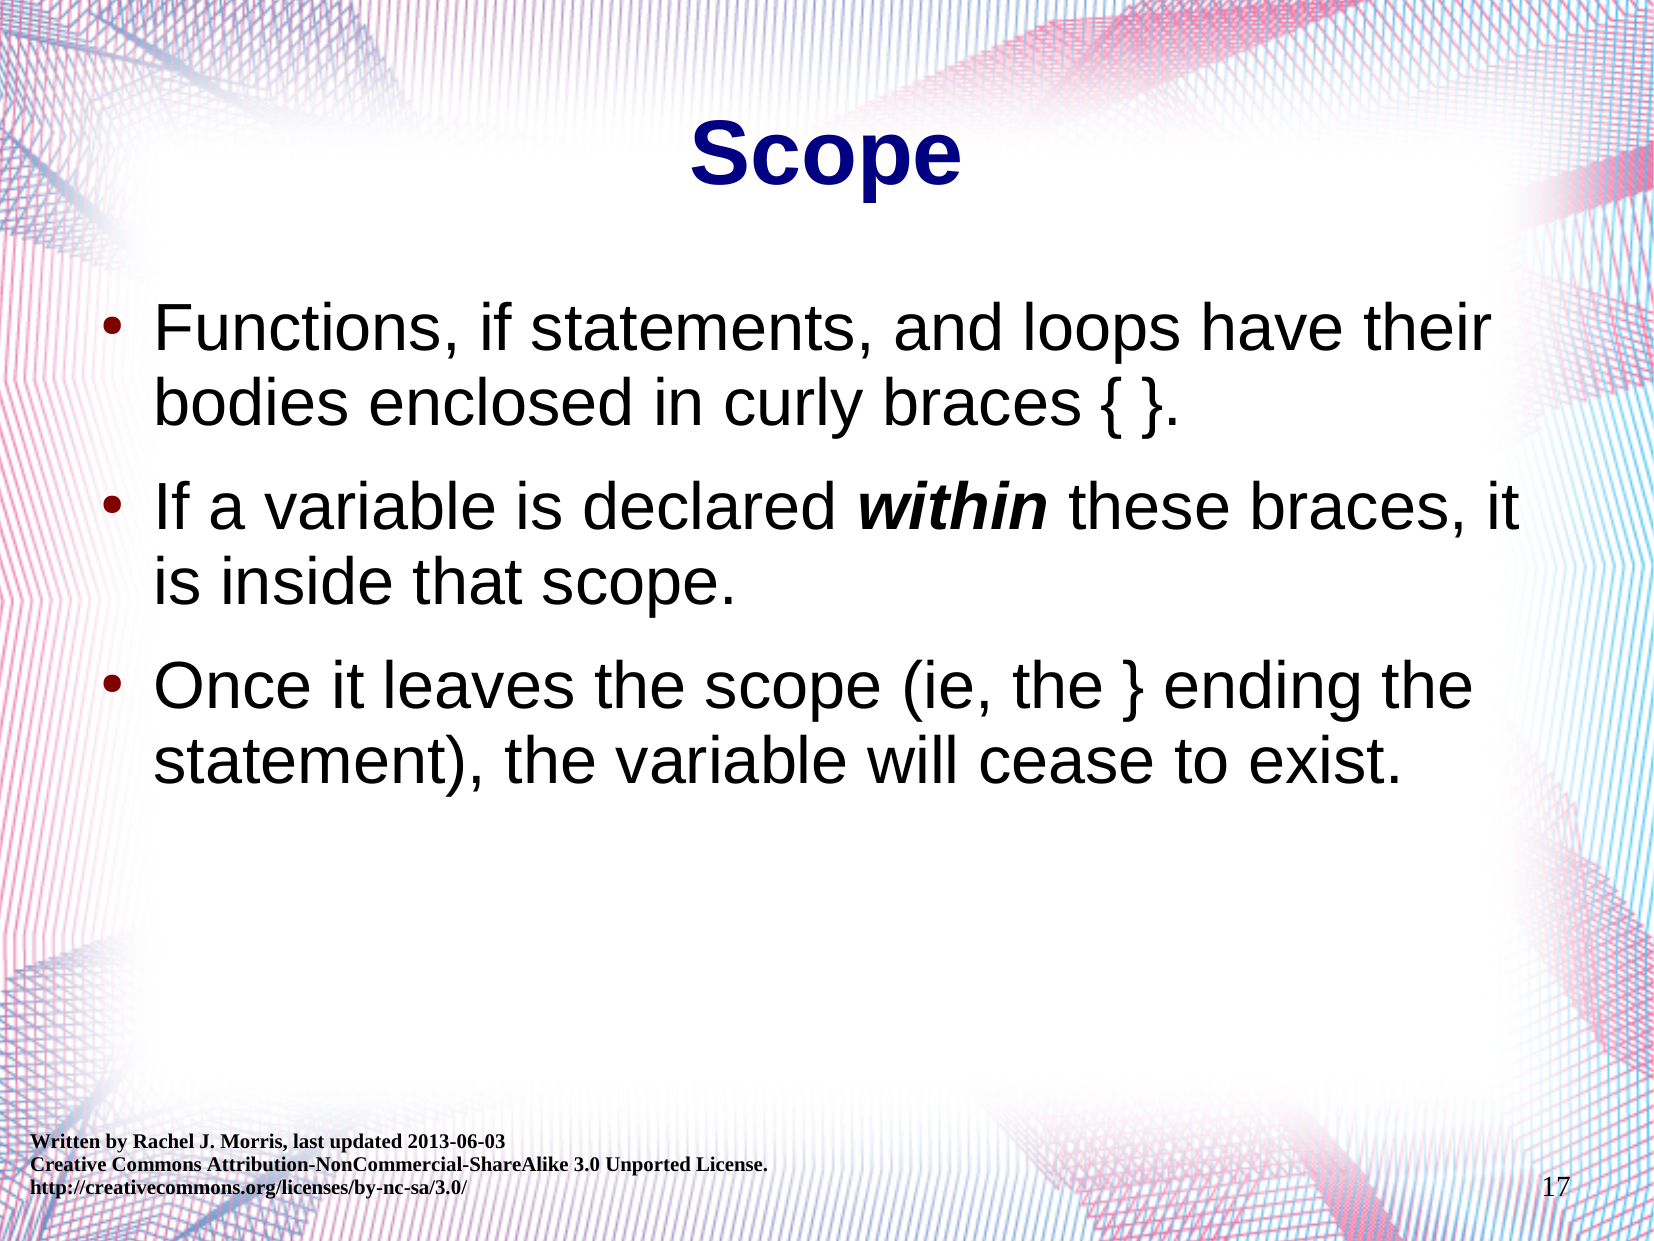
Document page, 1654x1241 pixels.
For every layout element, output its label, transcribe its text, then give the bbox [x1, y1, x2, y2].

picture [0, 0, 1654, 1241]
list Functions, if statements, and loops have their bodies enclosed in curly braces { }. If a variable is declared within these braces, it is inside that scope. Once it leaves the scope (ie, the } ending the statement), the variable will cease to exist. [82, 290, 1571, 1010]
title Scope [82, 49, 1571, 257]
